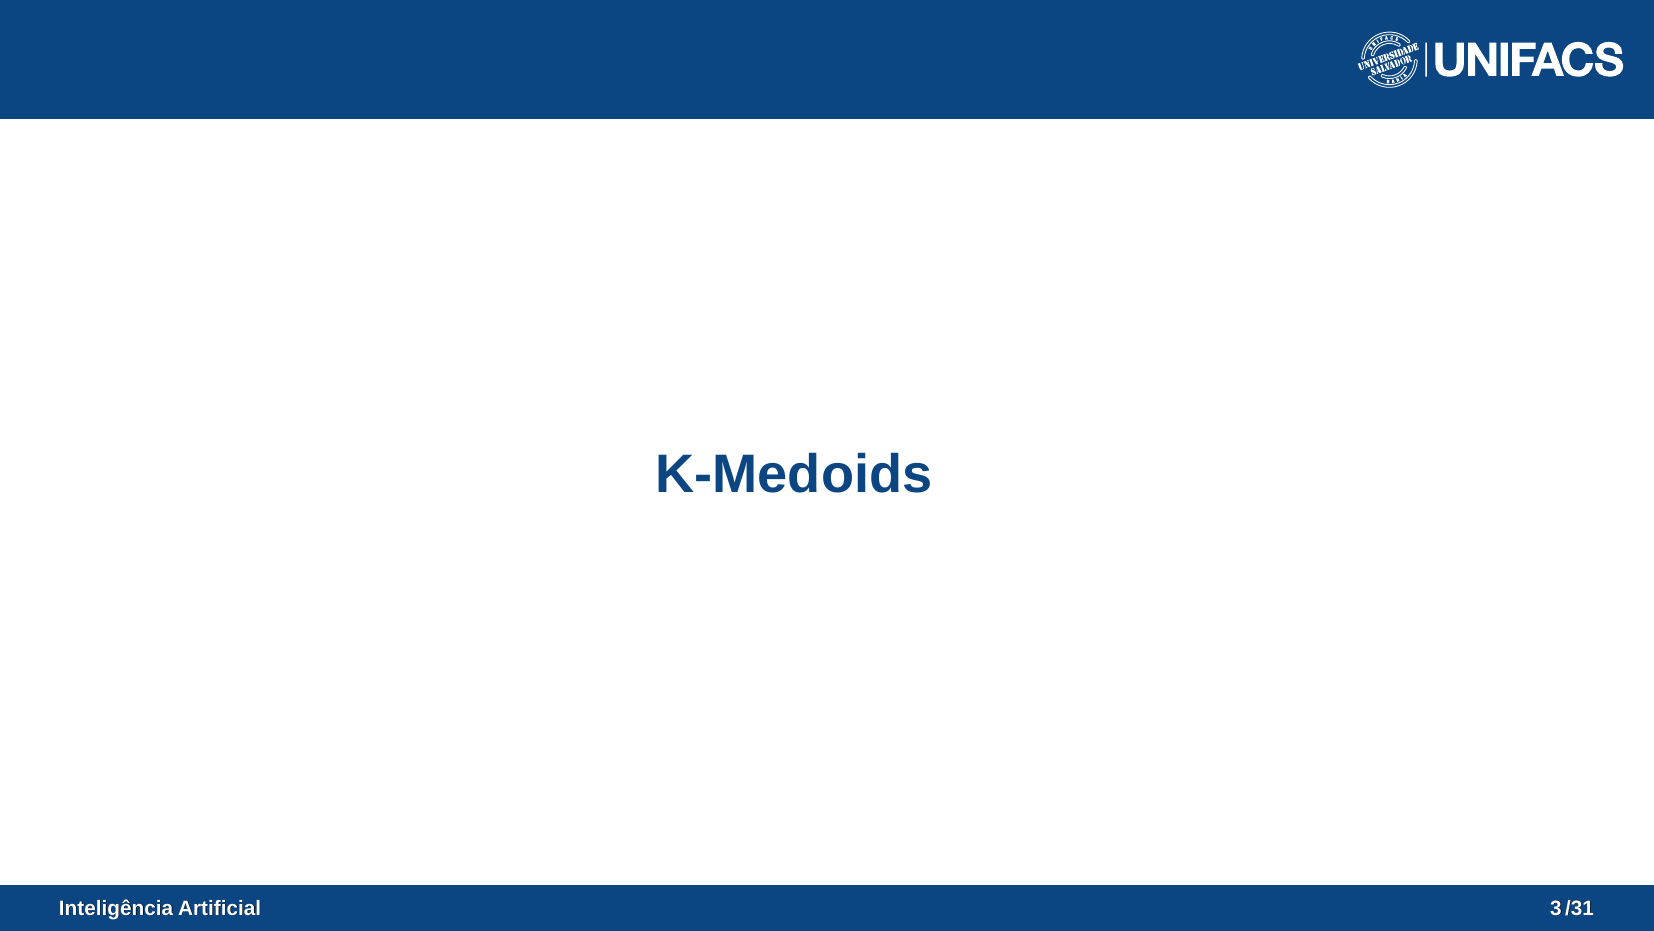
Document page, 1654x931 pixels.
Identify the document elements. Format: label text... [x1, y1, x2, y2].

text_box K-Medoids [112, 162, 1477, 786]
